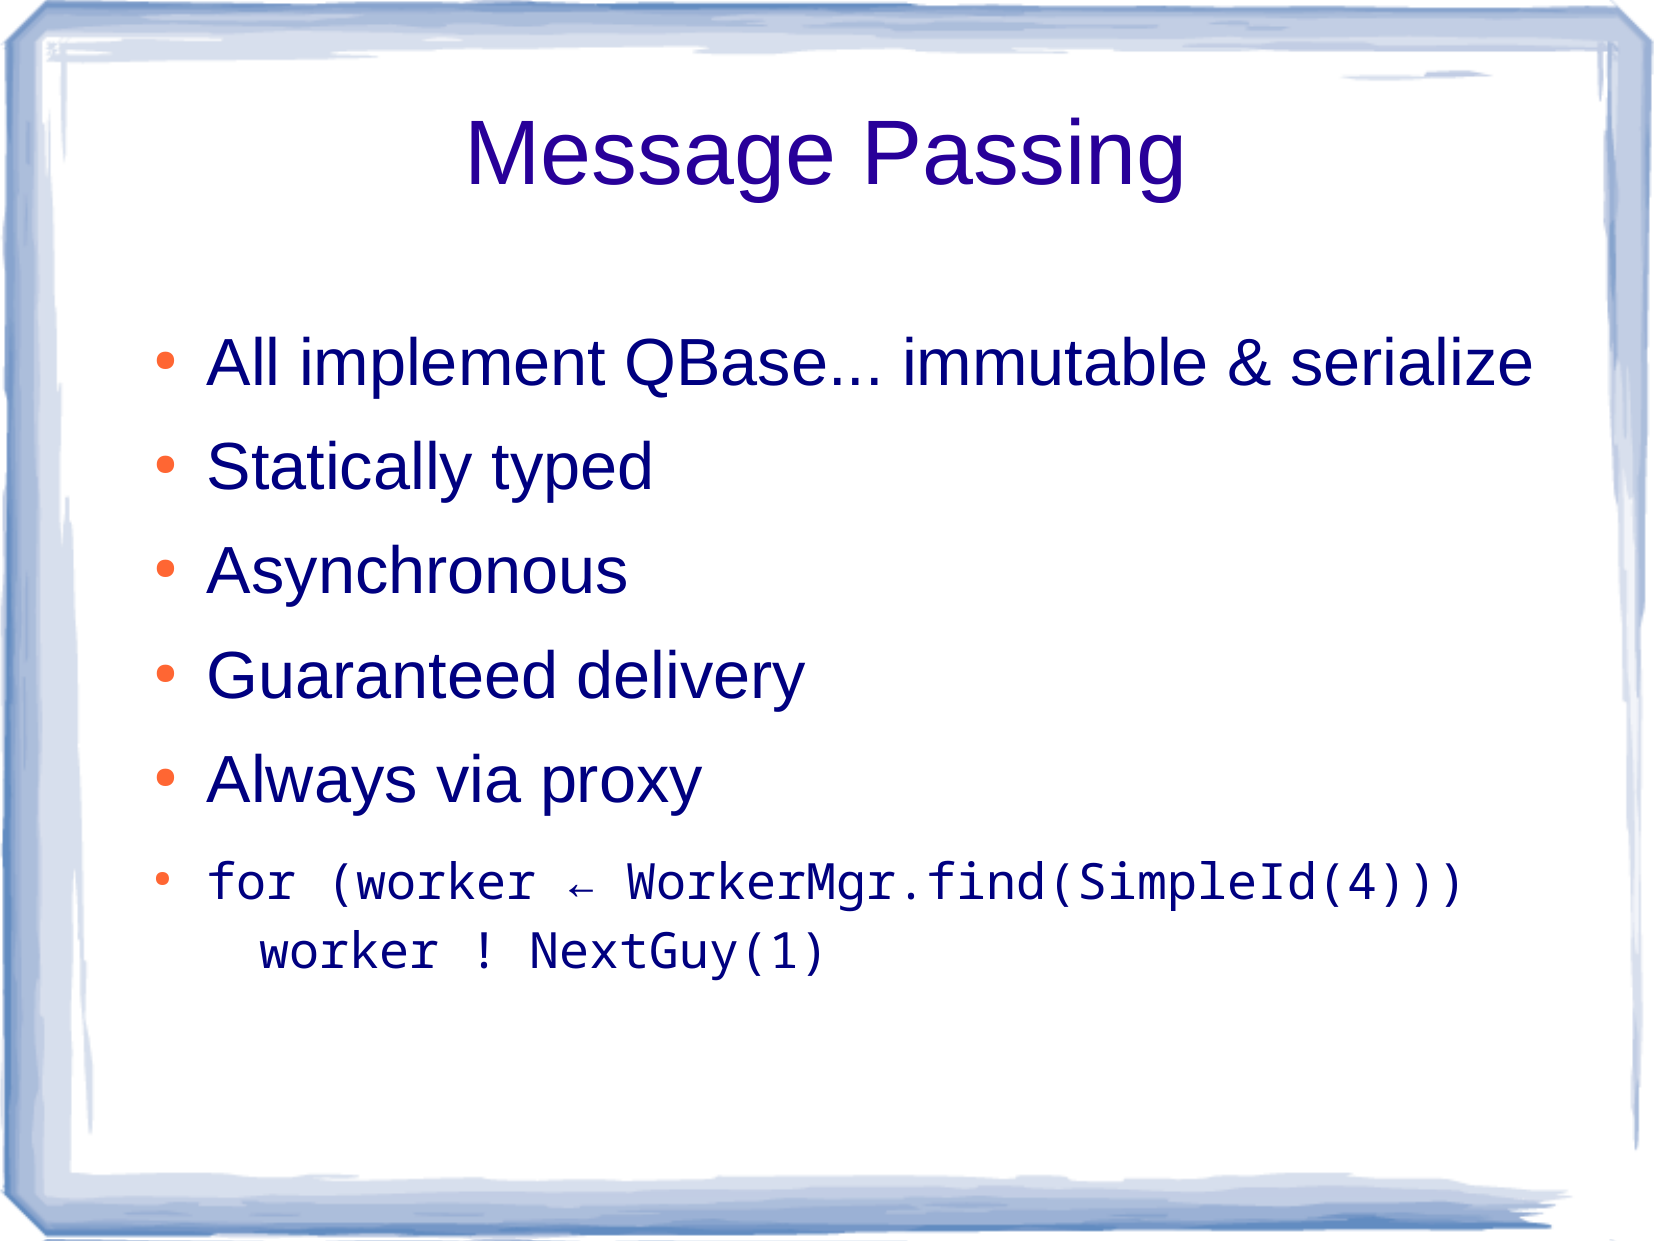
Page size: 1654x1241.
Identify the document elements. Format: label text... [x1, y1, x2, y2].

picture [0, 0, 1654, 1241]
title Message Passing [82, 56, 1571, 250]
list All implement QBase... immutable & serialize Statically typed Asynchronous Guaranteed delivery Always via proxy for (worker ← WorkerMgr.find(SimpleId(4))) worker ! NextGuy(1) [118, 324, 1571, 1129]
